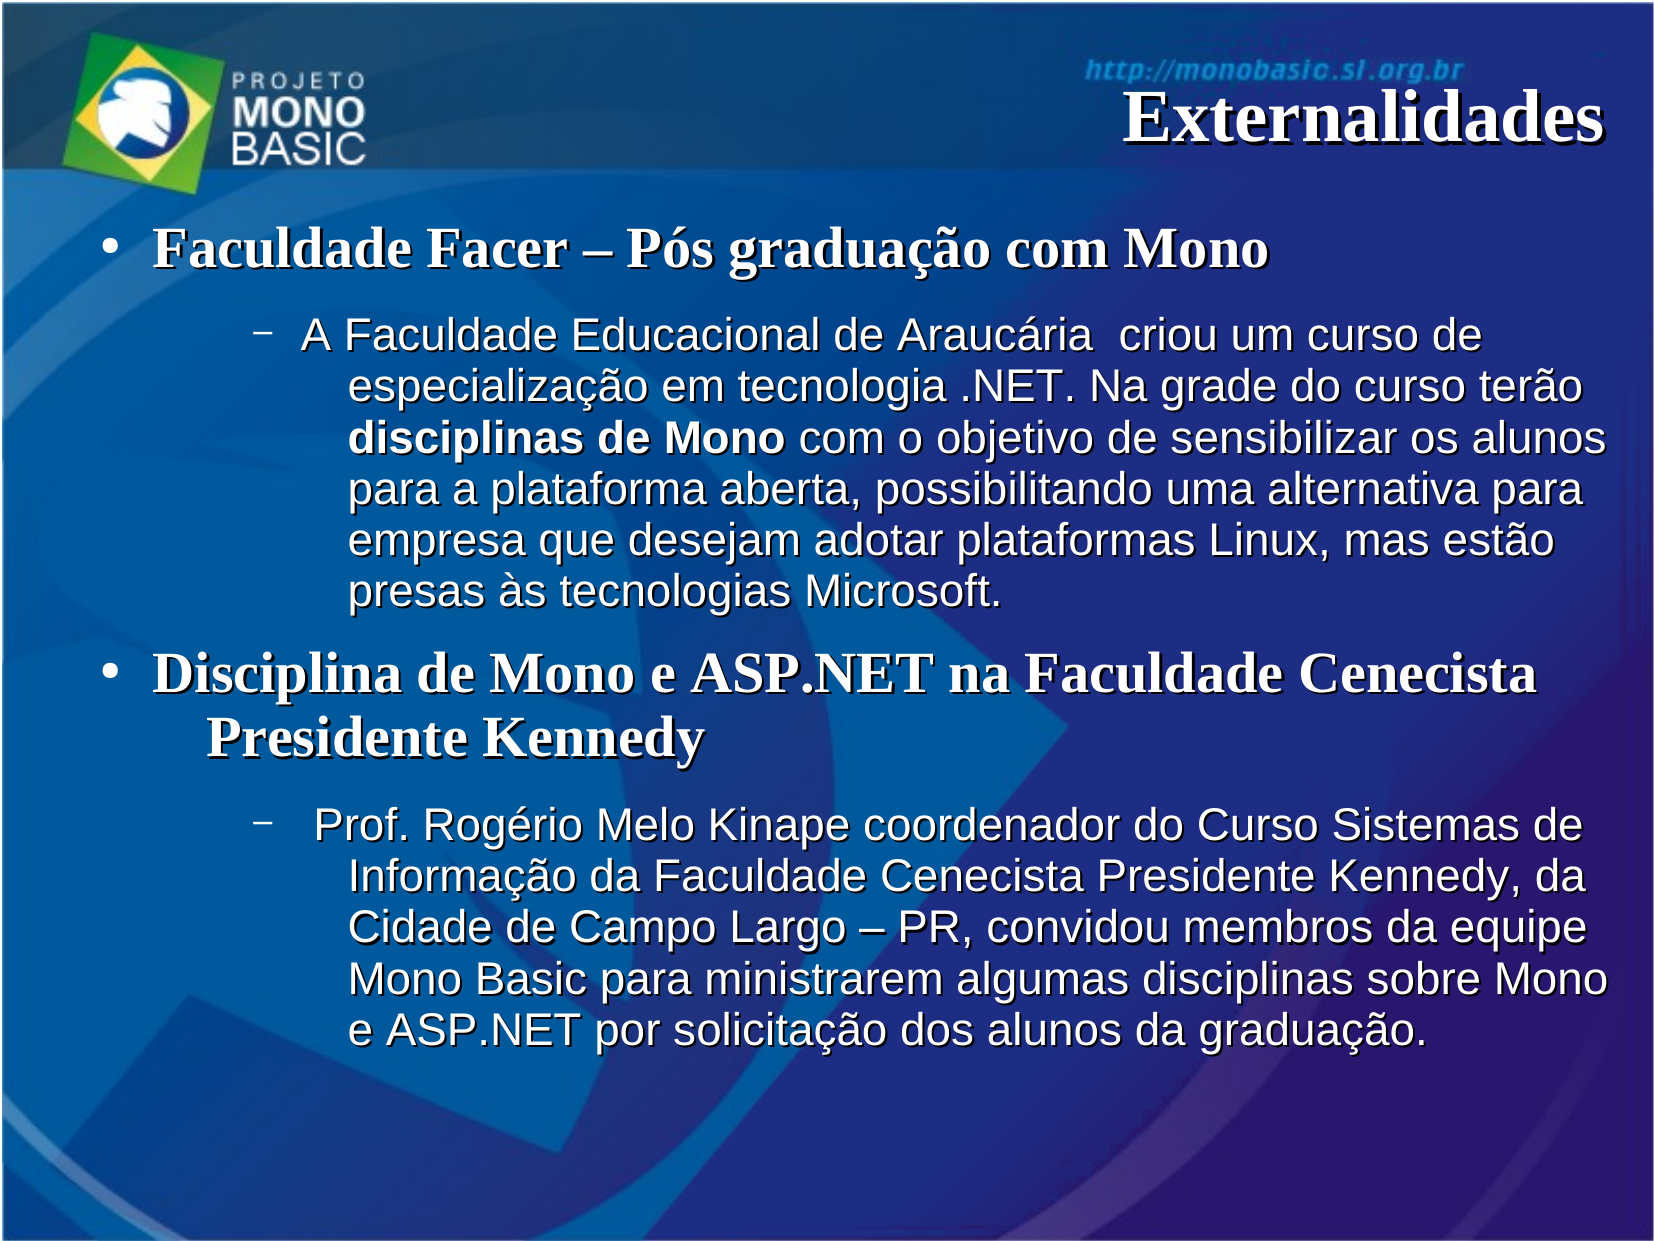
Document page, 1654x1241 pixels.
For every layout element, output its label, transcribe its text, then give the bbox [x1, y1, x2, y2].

list Faculdade Facer – Pós graduação com Mono A Faculdade Educacional de Araucária criou um curso de especialização em tecnologia .NET. Na grade do curso terão disciplinas de Mono com o objetivo de sensibilizar os alunos para a plataforma aberta, possibilitando uma alternativa para empresa que desejam adotar plataformas Linux, mas estão presas às tecnologias Microsoft. Disciplina de Mono e ASP.NET na Faculdade Cenecista Presidente Kennedy Prof. Rogério Melo Kinape coordenador do Curso Sistemas de Informação da Faculdade Cenecista Presidente Kennedy, da Cidade de Campo Largo – PR, convidou membros da equipe Mono Basic para ministrarem algumas disciplinas sobre Mono e ASP.NET por solicitação dos alunos da graduação. [64, 214, 1627, 1090]
title Externalidades [222, 43, 1606, 191]
picture [2, 2, 1654, 1241]
